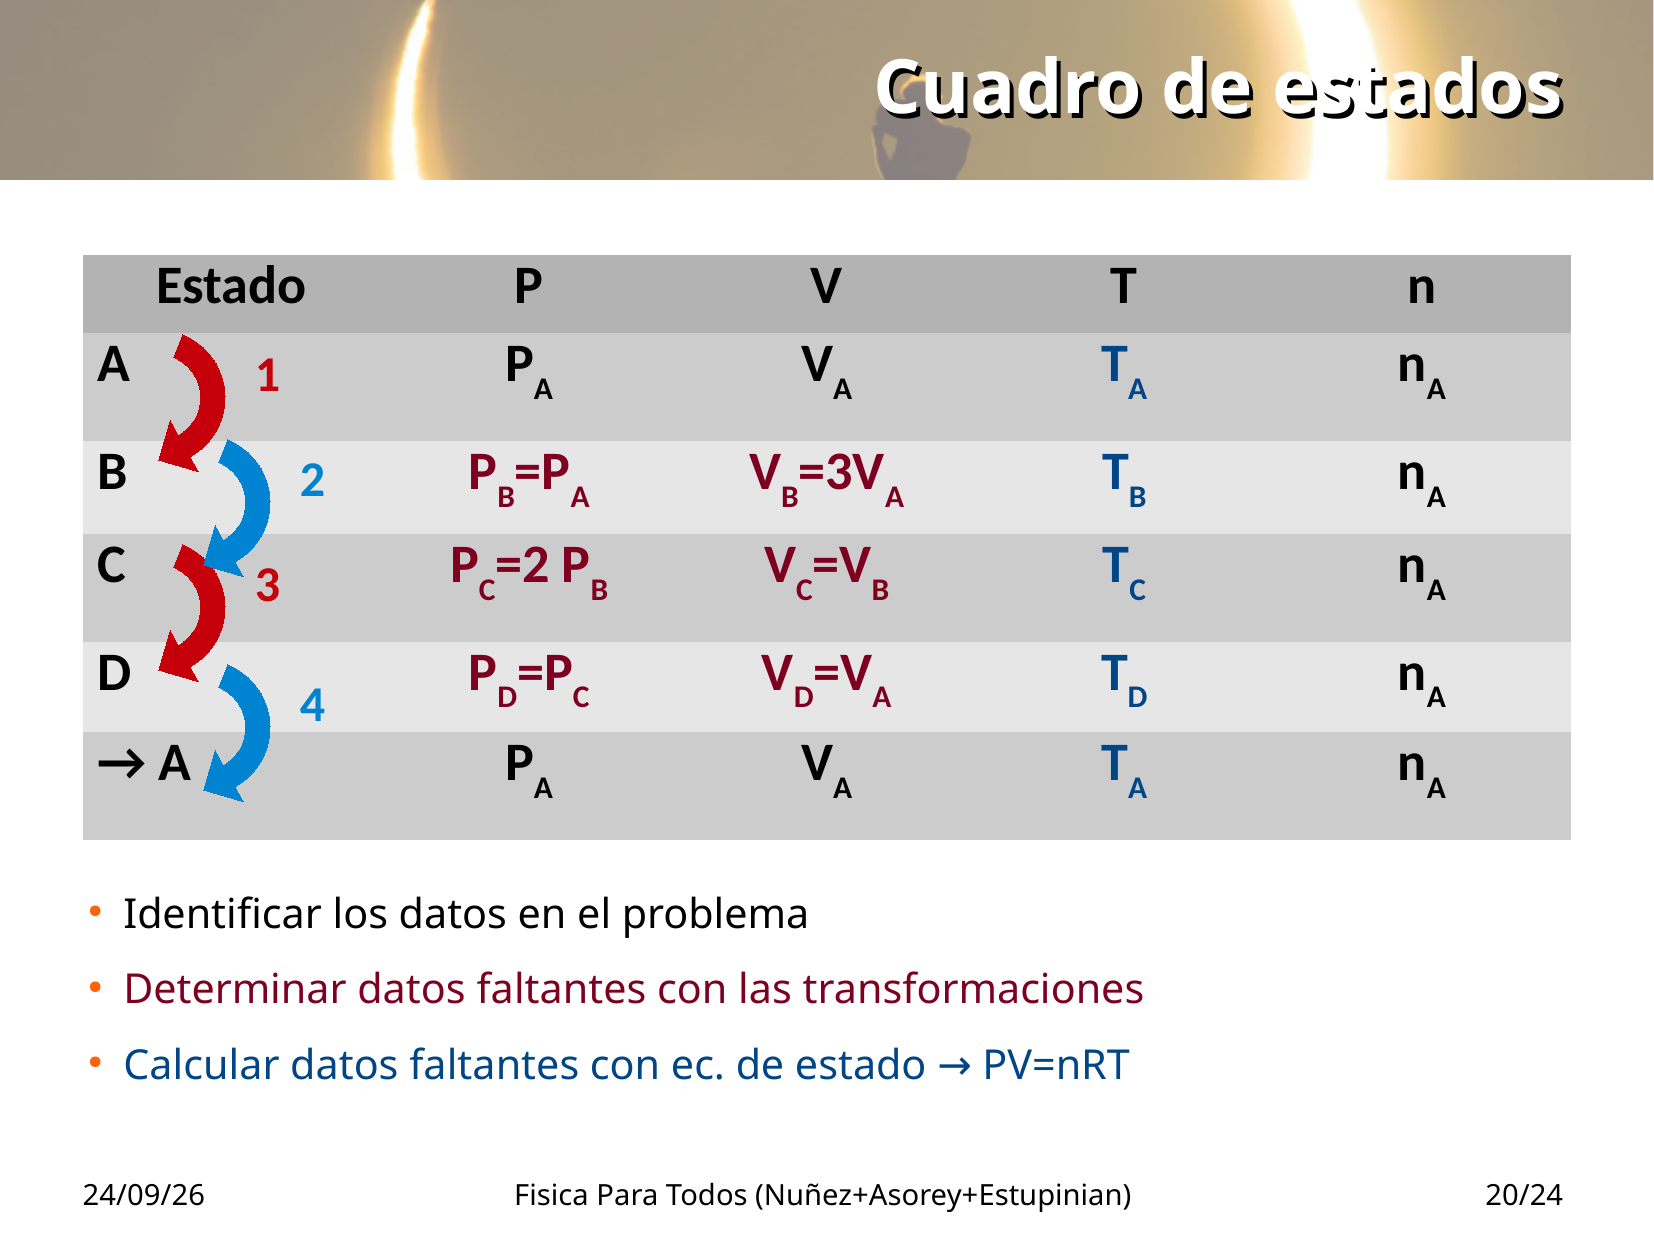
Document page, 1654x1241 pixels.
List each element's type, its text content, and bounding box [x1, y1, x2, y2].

table_cell PB=PA [380, 441, 678, 534]
table_cell VC=VB [678, 534, 975, 642]
text_box 3 [240, 556, 305, 631]
table_header V [678, 255, 975, 333]
table_cell VD=VA [678, 642, 975, 732]
table_cell D [83, 642, 380, 732]
table_cell → A [83, 732, 380, 840]
table_cell TA [975, 333, 1273, 441]
table_cell B [233, 441, 380, 534]
table_cell PC=2 PB [380, 534, 678, 642]
table_cell A [83, 333, 380, 441]
table_cell VA [678, 333, 975, 441]
table_cell C [83, 534, 212, 642]
table_header T [975, 255, 1273, 333]
table_cell nA [1273, 441, 1571, 534]
text_box [158, 334, 226, 472]
table_cell TD [975, 642, 1273, 732]
list Identificar los datos en el problema Determinar datos faltantes con las transformaciones Calcular datos faltantes con ec. de estado → PV=nRT [76, 884, 1565, 1095]
text_box 1 [240, 346, 305, 421]
table_header P [380, 255, 678, 333]
title Cuadro de estados [75, 19, 1564, 151]
table_cell VA [678, 732, 975, 840]
table_header Estado [83, 255, 380, 333]
table_cell B [83, 441, 245, 534]
picture [0, 0, 1654, 180]
table_cell PA [380, 732, 678, 840]
text_box 2 [285, 451, 350, 526]
table_cell PD=PC [380, 642, 678, 732]
table_header n [1273, 255, 1571, 333]
table_cell nA [1273, 732, 1571, 840]
table_cell TA [975, 732, 1273, 840]
table_cell PA [380, 333, 678, 441]
table_cell C [214, 534, 380, 642]
table_cell TC [975, 534, 1273, 642]
table_cell VB=3VA [678, 441, 975, 534]
text_box [158, 439, 271, 682]
table_cell nA [1273, 642, 1571, 732]
text_box 4 [285, 676, 350, 751]
text_box [203, 664, 271, 802]
table_cell C [221, 534, 230, 539]
table_cell nA [1273, 534, 1571, 642]
table_cell nA [1273, 333, 1571, 441]
table_cell TB [975, 441, 1273, 534]
